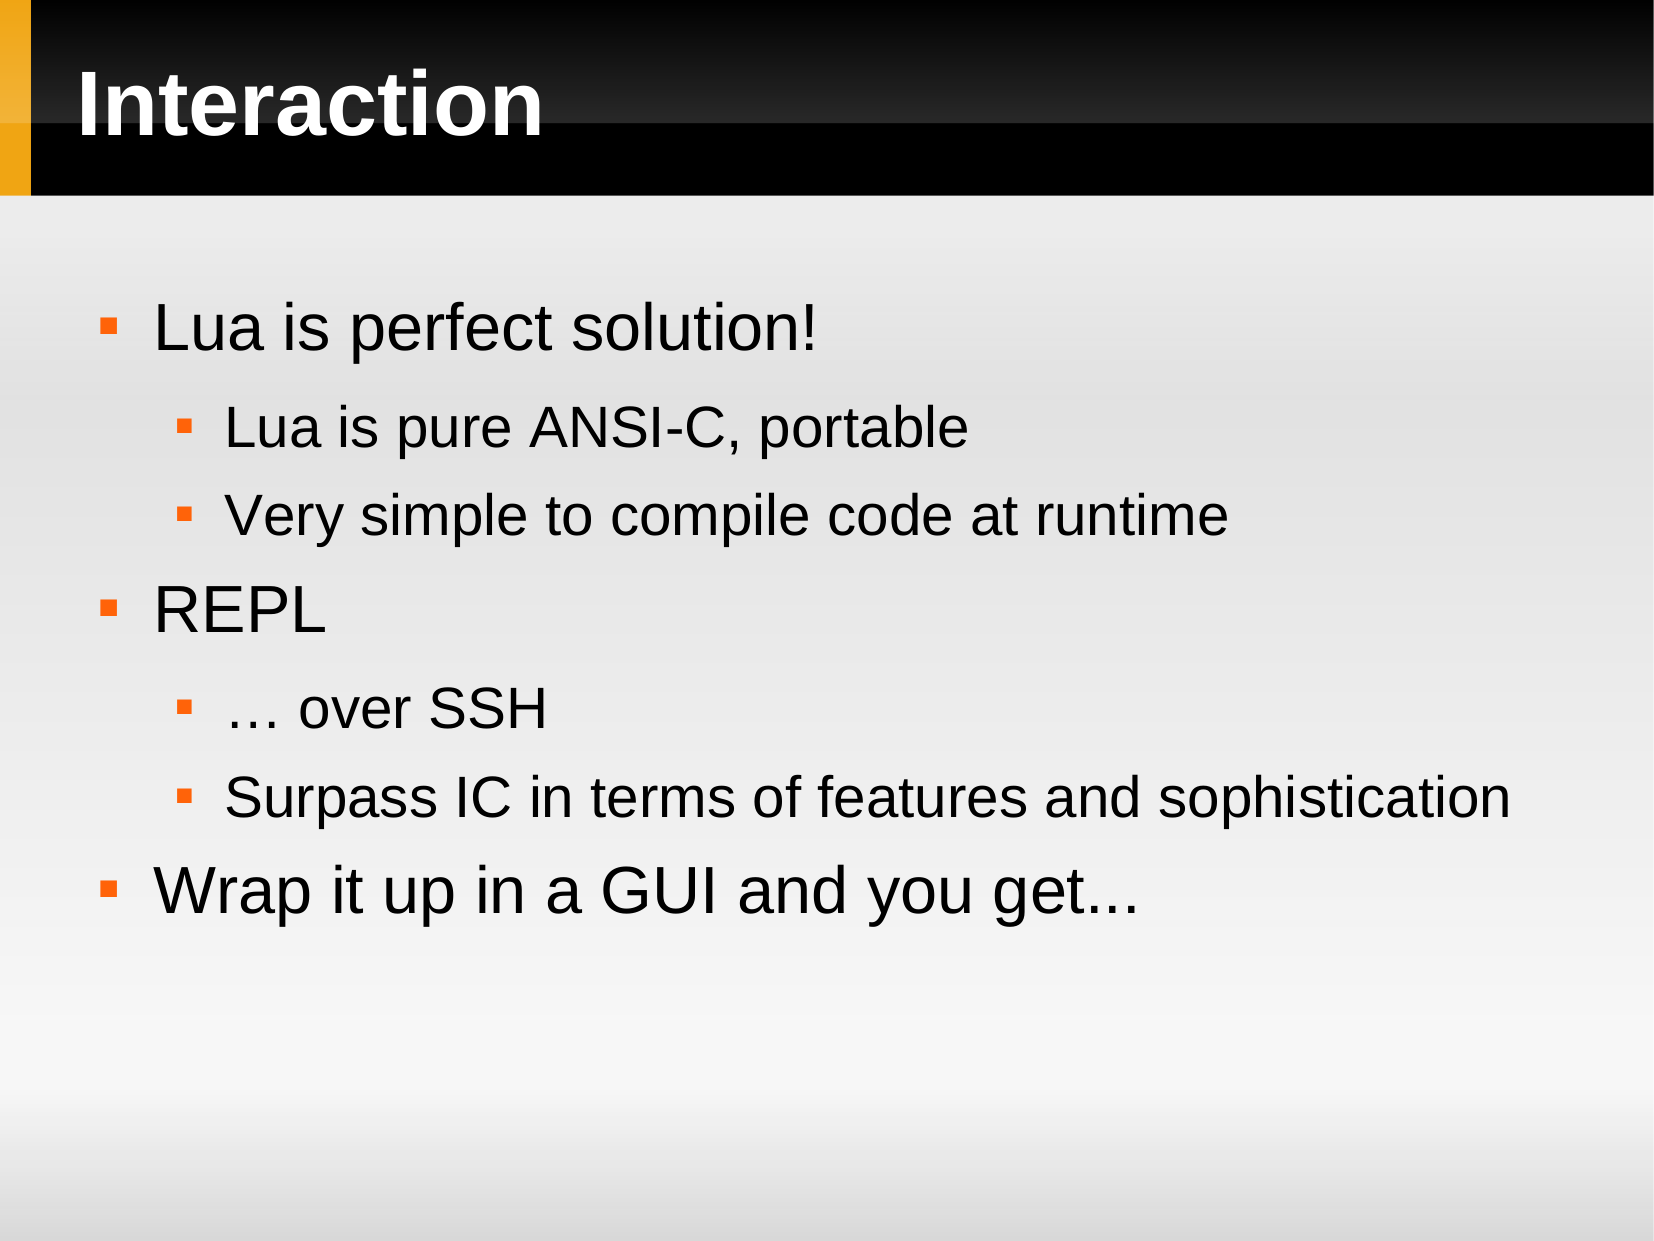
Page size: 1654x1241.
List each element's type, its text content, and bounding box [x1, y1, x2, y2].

list Lua is perfect solution! Lua is pure ANSI-C, portable Very simple to compile code at runtime REPL … over SSH Surpass IC in terms of features and sophistication Wrap it up in a GUI and you get... [82, 290, 1571, 1094]
picture [0, 0, 1654, 1241]
title Interaction [76, 7, 1565, 200]
